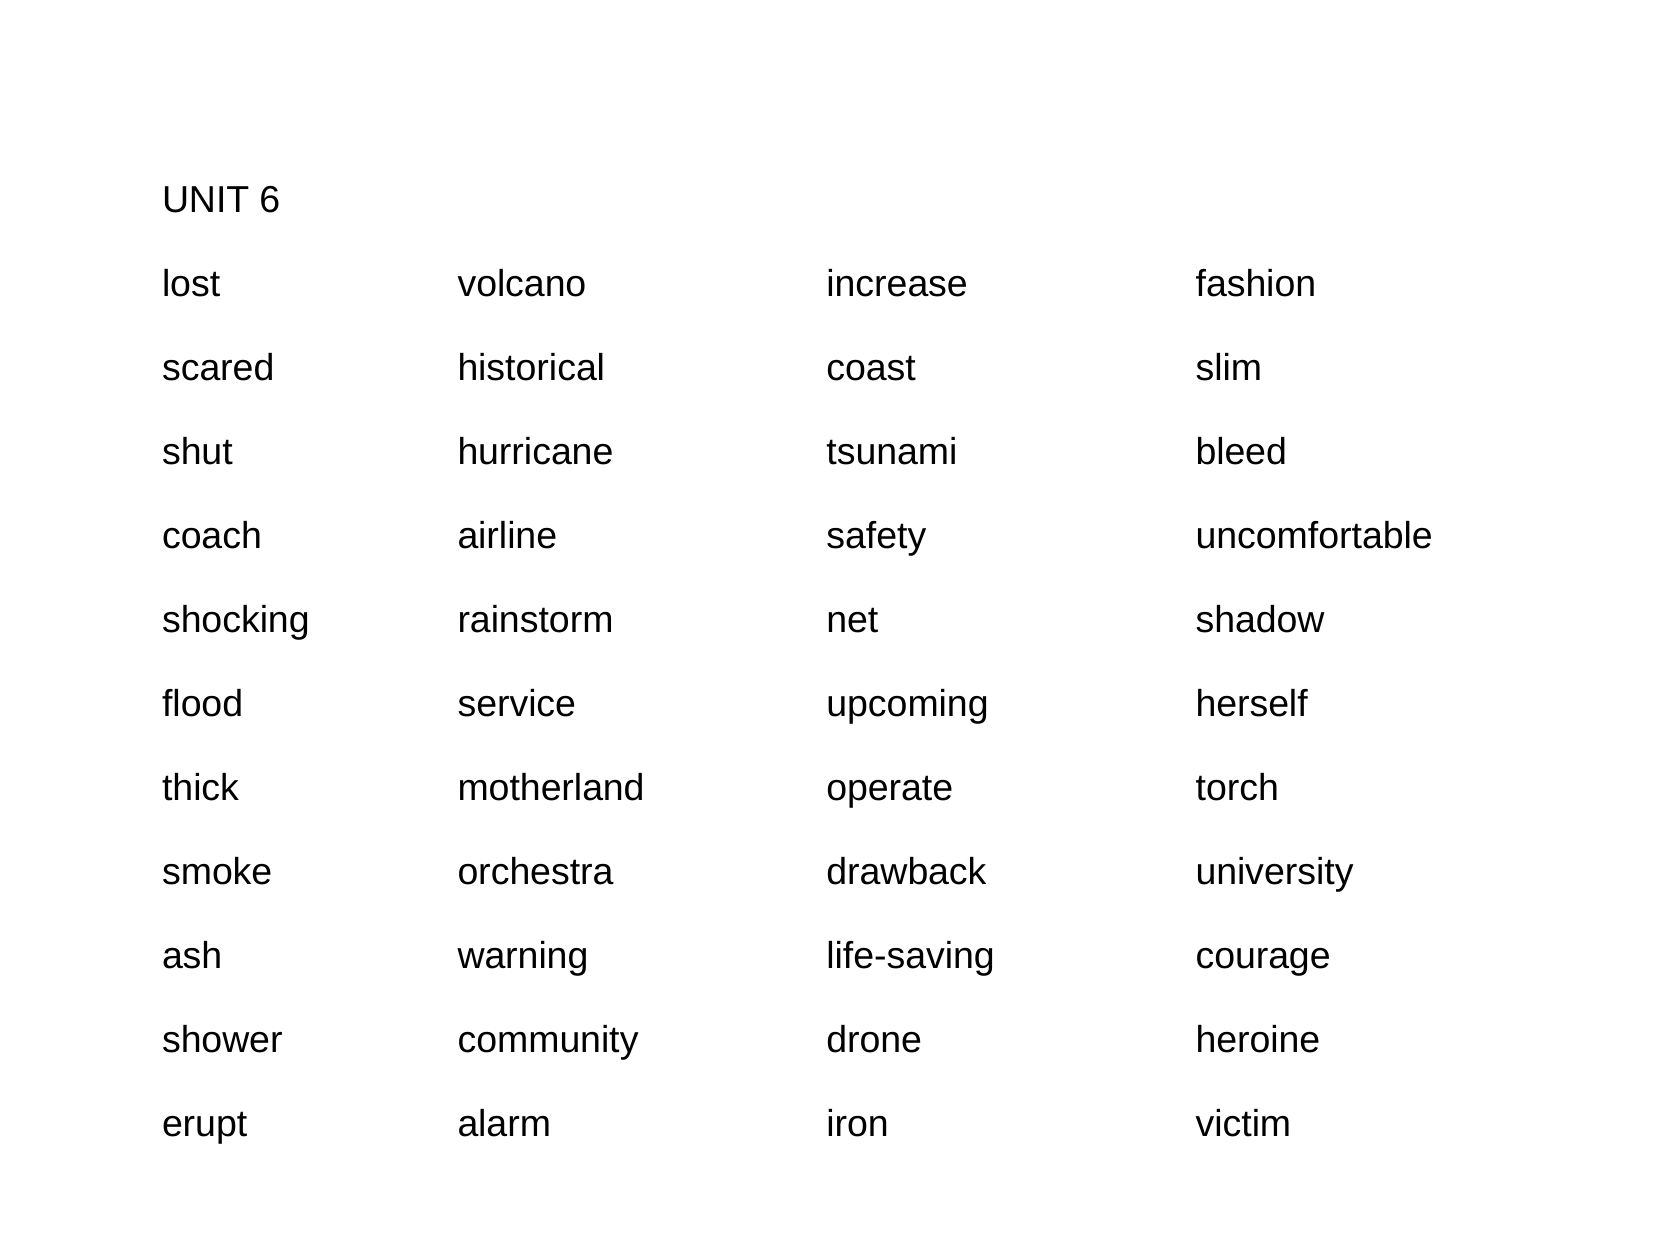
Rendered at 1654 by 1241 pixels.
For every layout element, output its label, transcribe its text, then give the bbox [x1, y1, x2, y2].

text_box UNIT 6 lost volcano increase fashion scared historical coast slim shut hurricane tsunami bleed coach airline safety uncomfortable shocking rainstorm net shadow flood service upcoming herself thick motherland operate torch smoke orchestra drawback university ash warning life-saving courage shower community drone heroine erupt alarm iron victim [147, 171, 1477, 1154]
